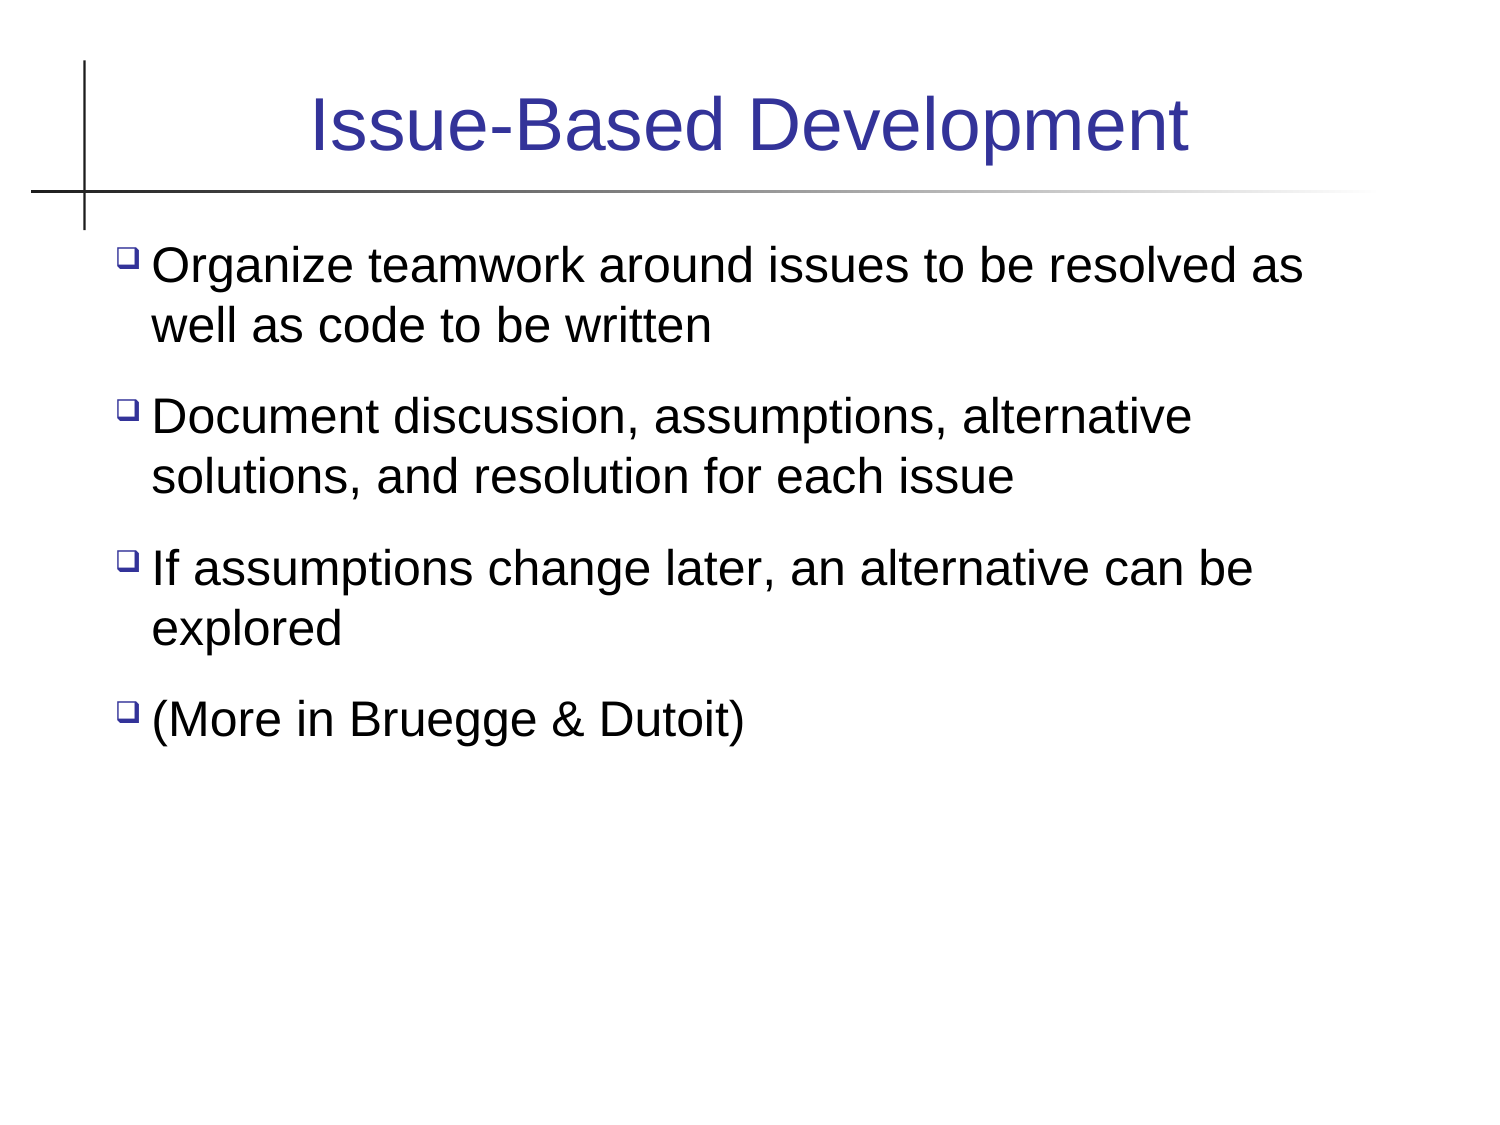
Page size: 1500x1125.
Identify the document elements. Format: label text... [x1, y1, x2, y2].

list Organize teamwork around issues to be resolved as well as code to be written Document discussion, assumptions, alternative solutions, and resolution for each issue If assumptions change later, an alternative can be explored (More in Bruegge & Dutoit) [100, 224, 1400, 958]
title Issue-Based Development [100, 30, 1400, 173]
